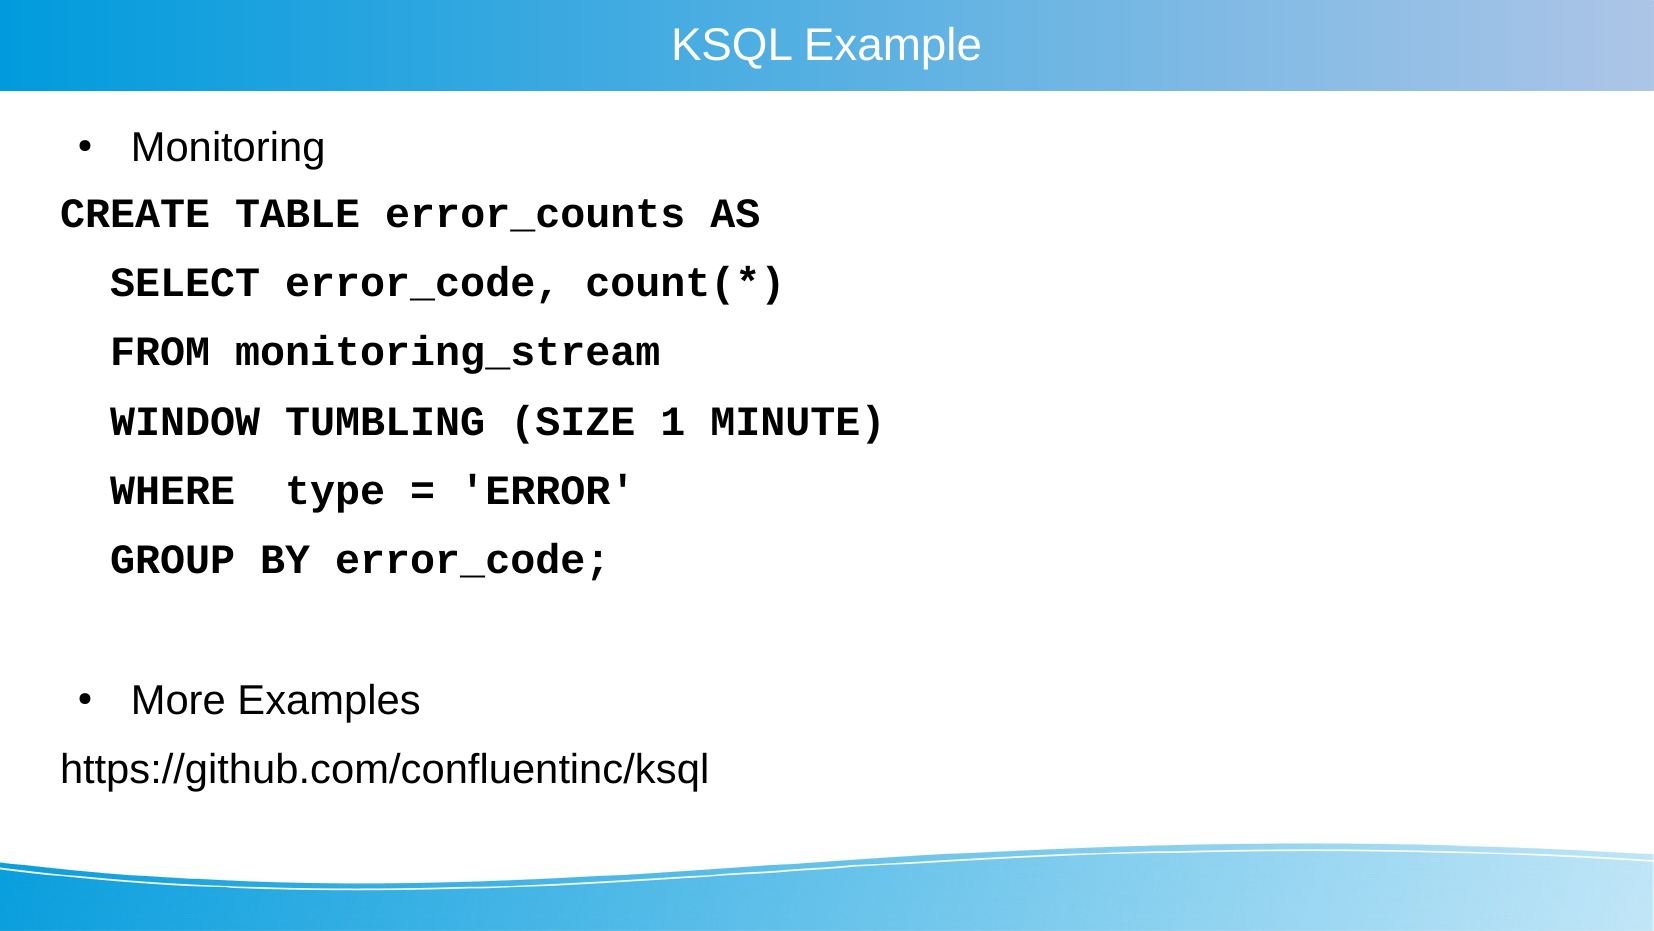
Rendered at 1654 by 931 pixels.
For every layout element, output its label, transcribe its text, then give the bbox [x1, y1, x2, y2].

list Monitoring CREATE TABLE error_counts AS SELECT error_code, count(*) FROM monitoring_stream WINDOW TUMBLING (SIZE 1 MINUTE) WHERE type = 'ERROR' GROUP BY error_code; More Examples https://github.com/confluentinc/ksql [60, 123, 1591, 833]
picture [0, 843, 1654, 931]
title KSQL Example [82, 5, 1571, 85]
